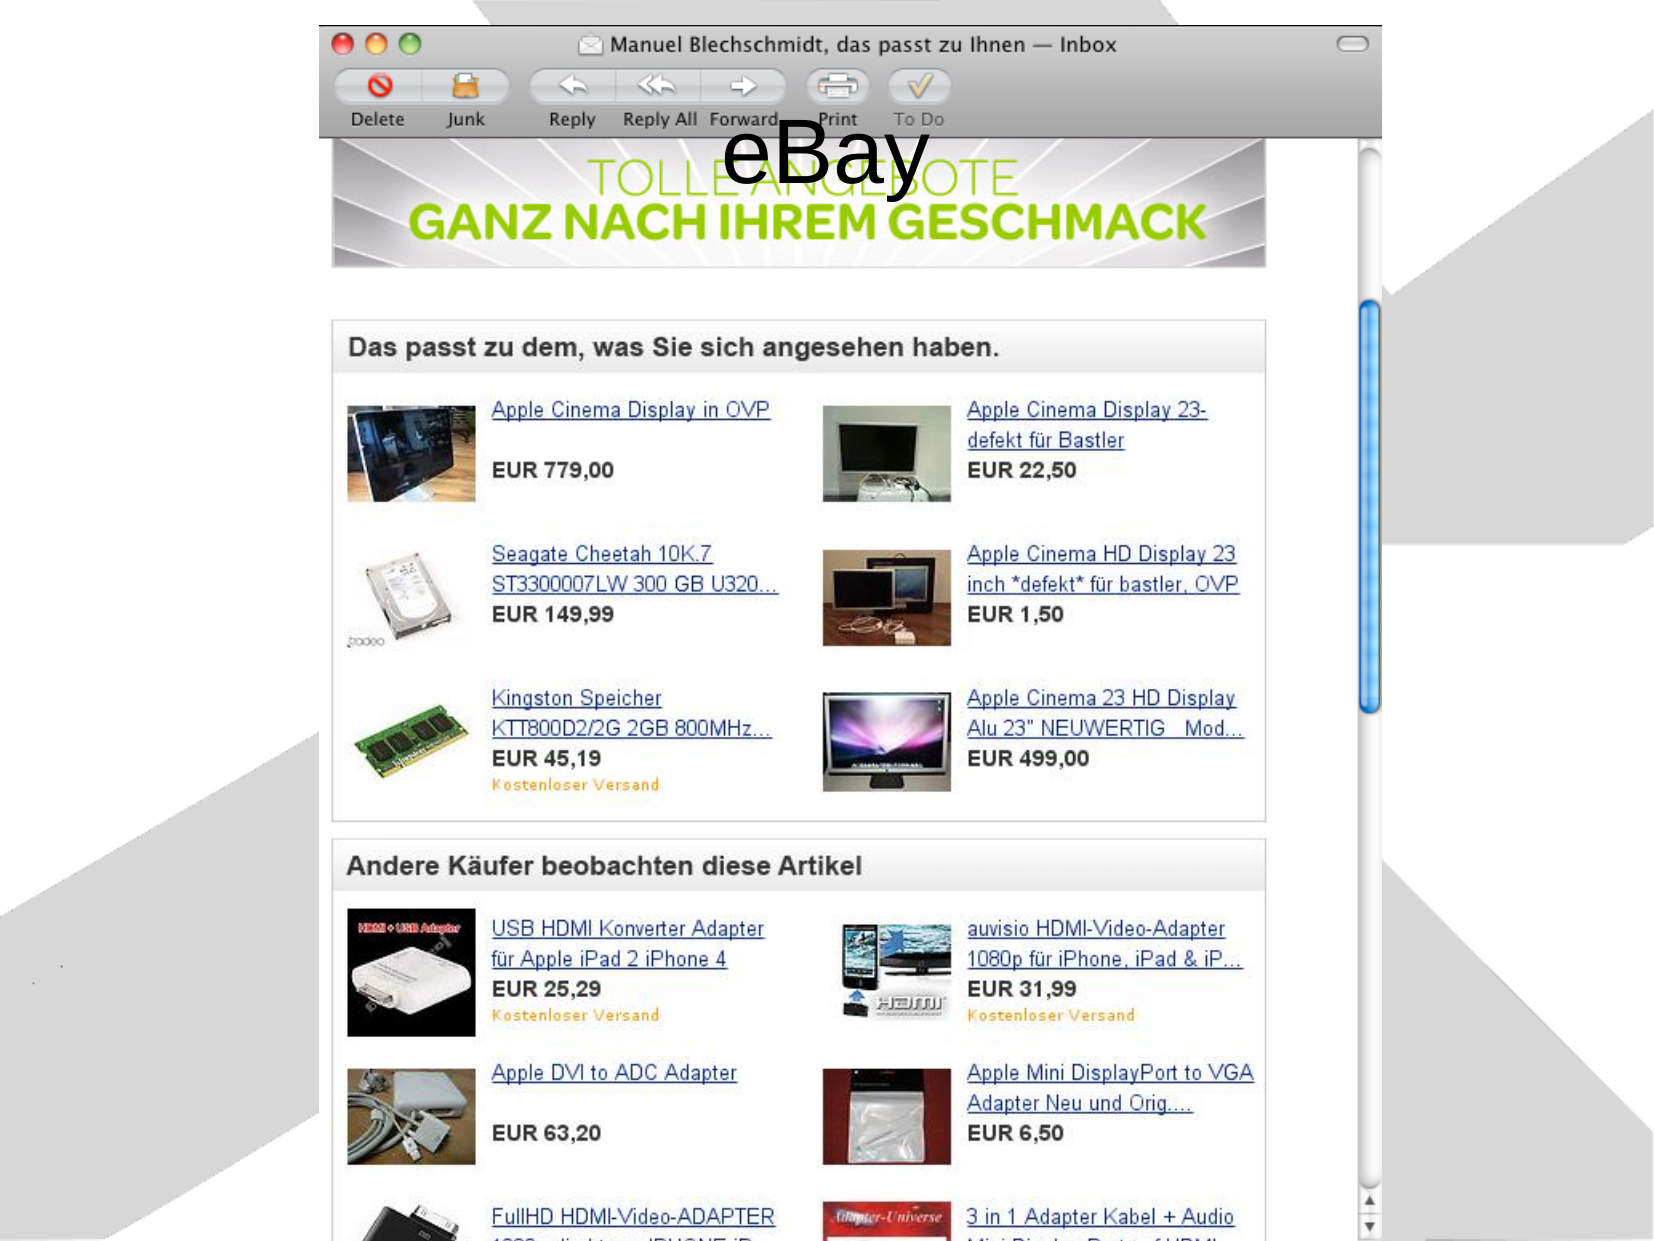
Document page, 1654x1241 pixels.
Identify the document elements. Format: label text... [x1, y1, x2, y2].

picture [0, 0, 1654, 1241]
title eBay [82, 49, 1571, 257]
